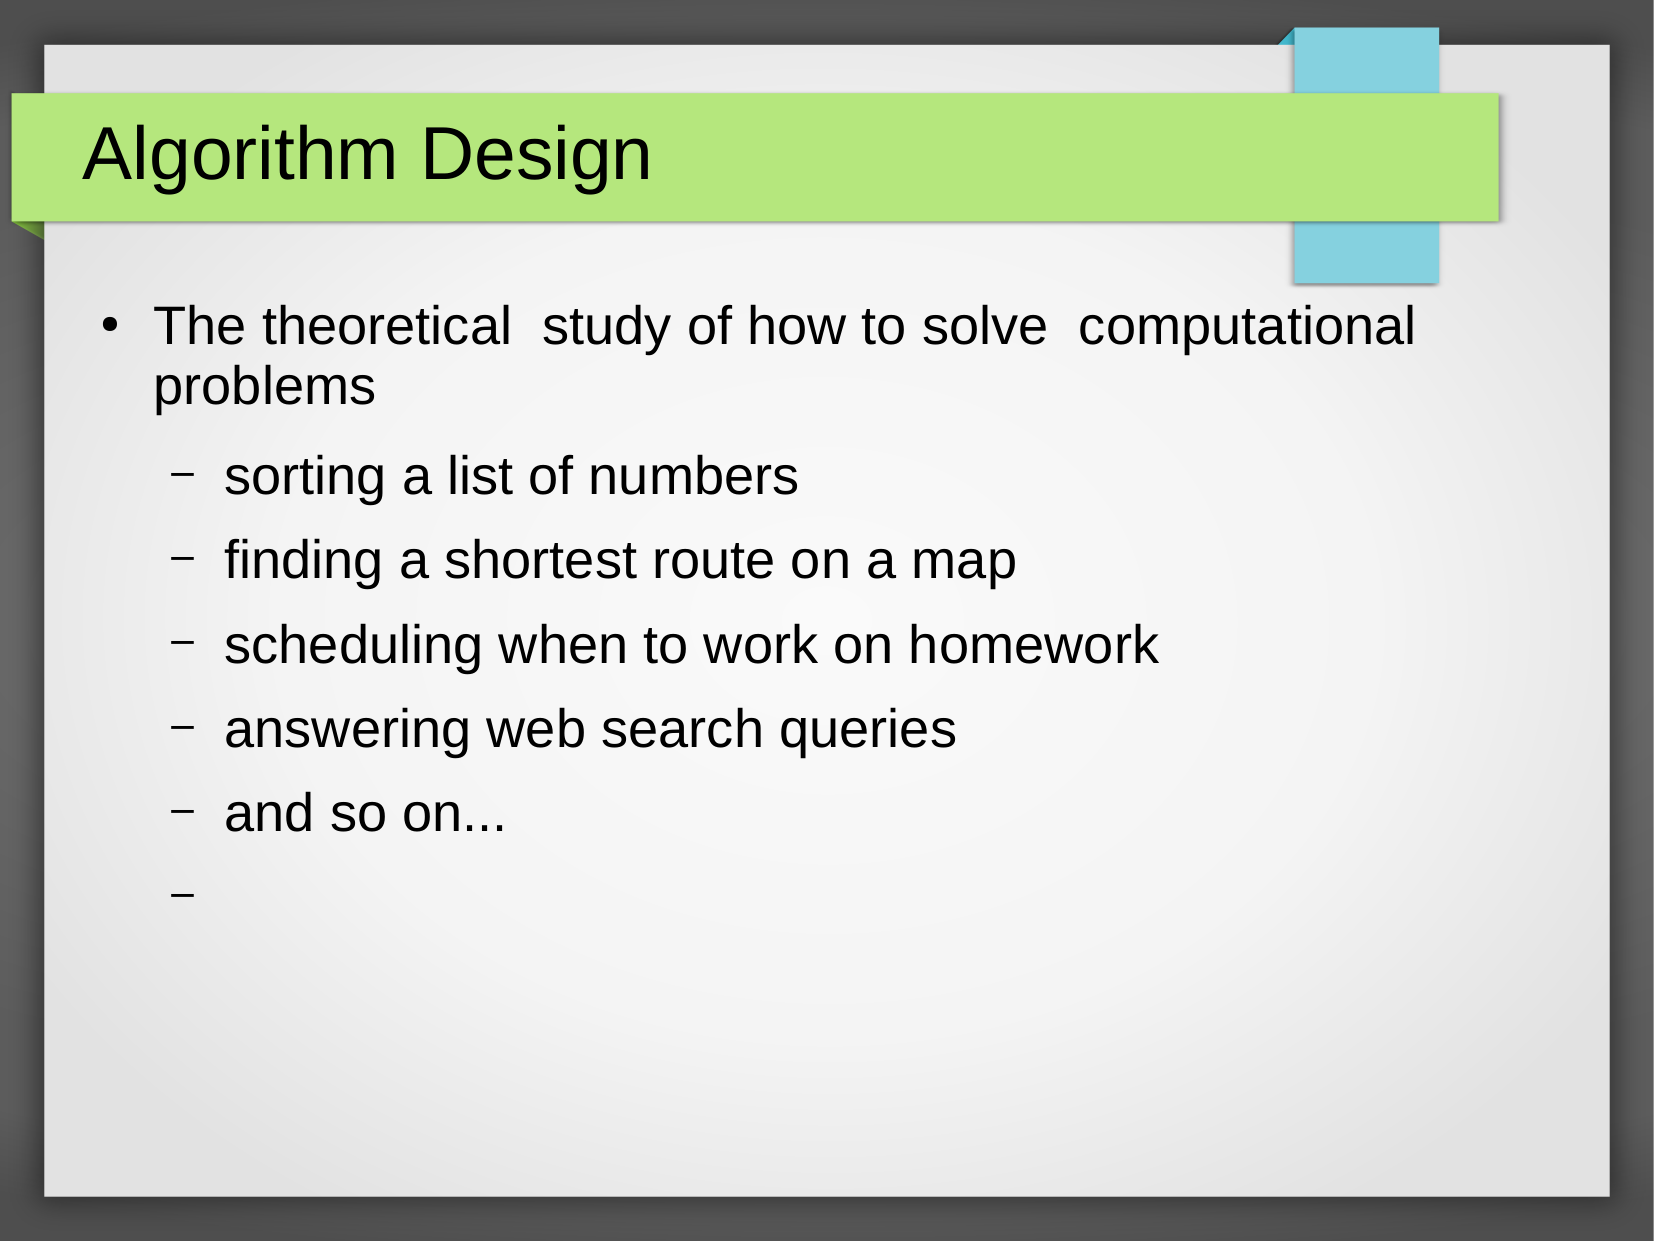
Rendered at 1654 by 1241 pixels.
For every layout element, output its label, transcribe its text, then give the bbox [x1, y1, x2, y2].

list The theoretical study of how to solve computational problems sorting a list of numbers finding a shortest route on a map scheduling when to work on homework answering web search queries and so on... [82, 295, 1571, 1015]
title Algorithm Design [82, 94, 1264, 213]
picture [0, 0, 1654, 1241]
